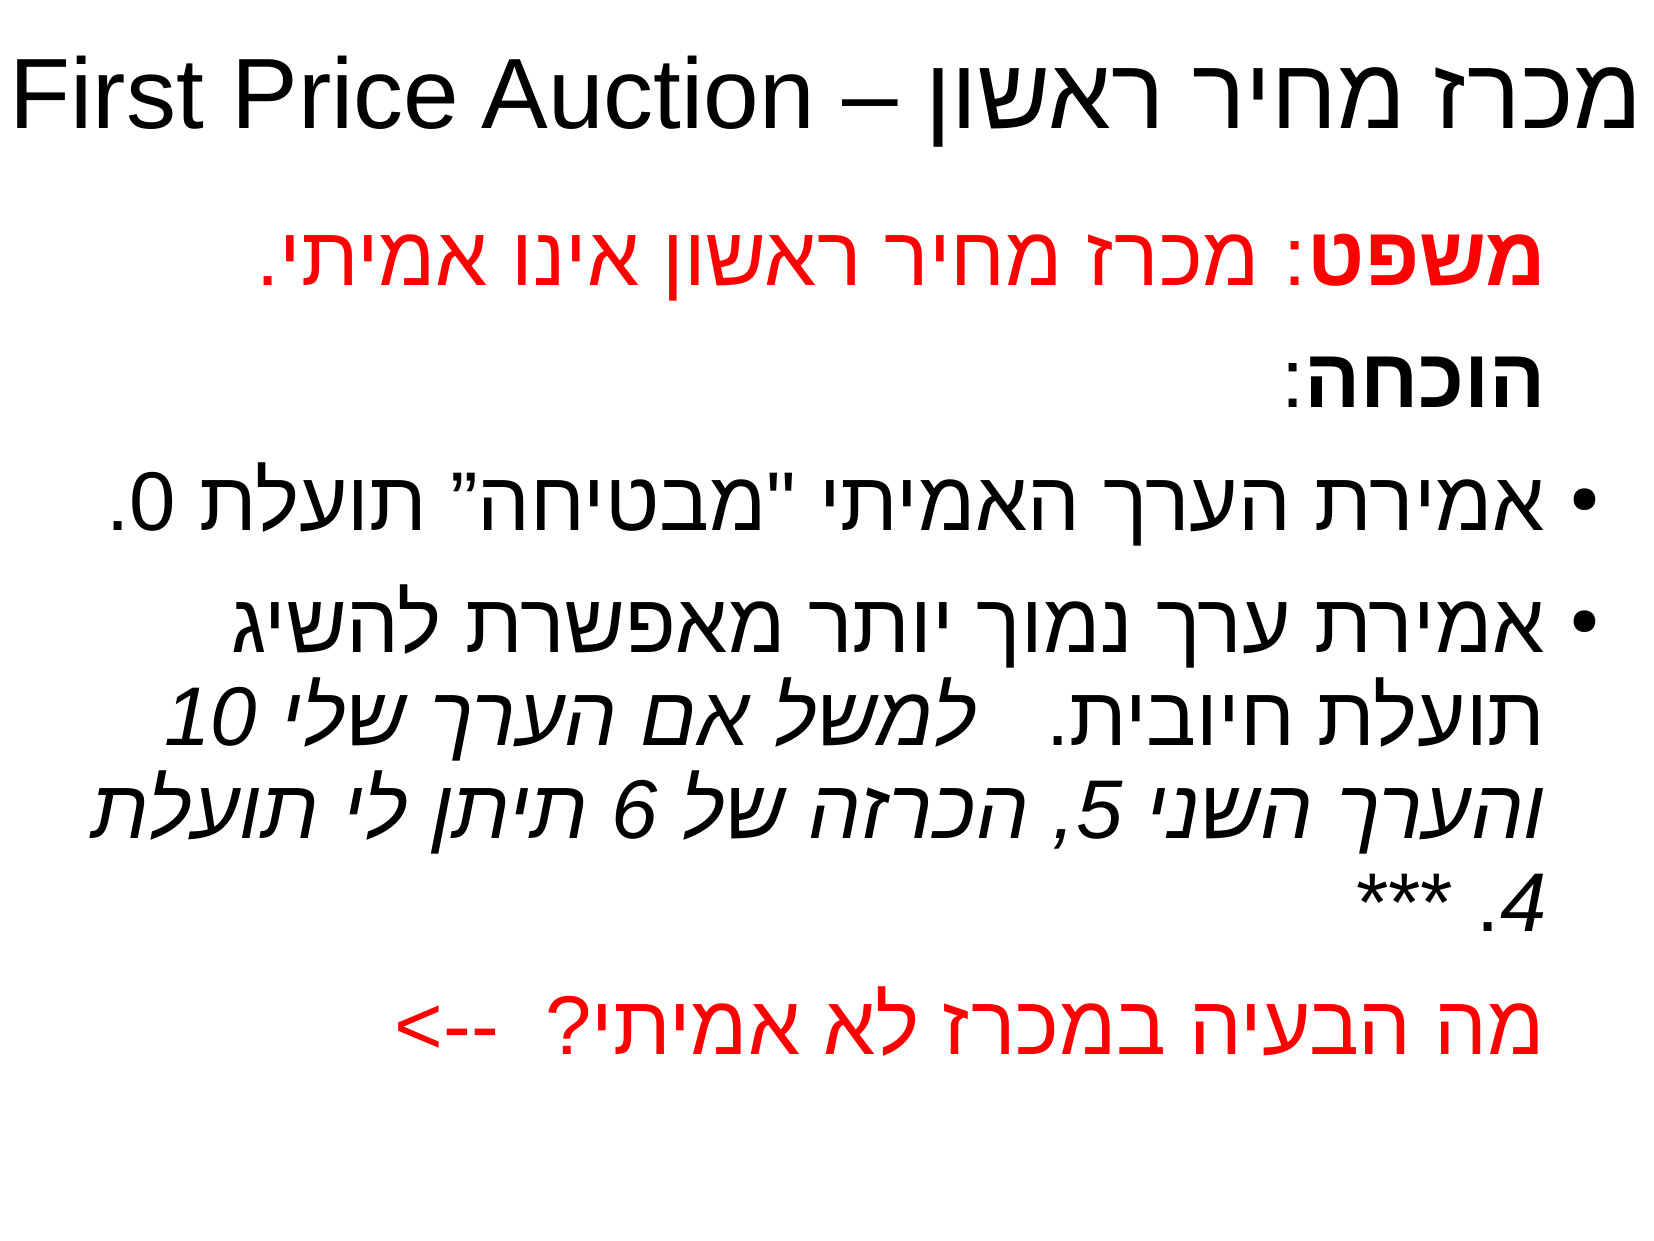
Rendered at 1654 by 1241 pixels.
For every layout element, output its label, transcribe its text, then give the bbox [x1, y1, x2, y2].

title מכרז מחיר ראשון – First Price Auction [0, 0, 1654, 189]
list משפט: מכרז מחיר ראשון אינו אמיתי. הוכחה: אמירת הערך האמיתי "מבטיחה” תועלת 0. אמירת ערך נמוך יותר מאפשרת להשיג תועלת חיובית. למשל אם הערך שלי 10 והערך השני 5, הכרזה של 6 תיתן לי תועלת 4. *** מה הבעיה במכרז לא אמיתי? --> [27, 210, 1618, 1241]
